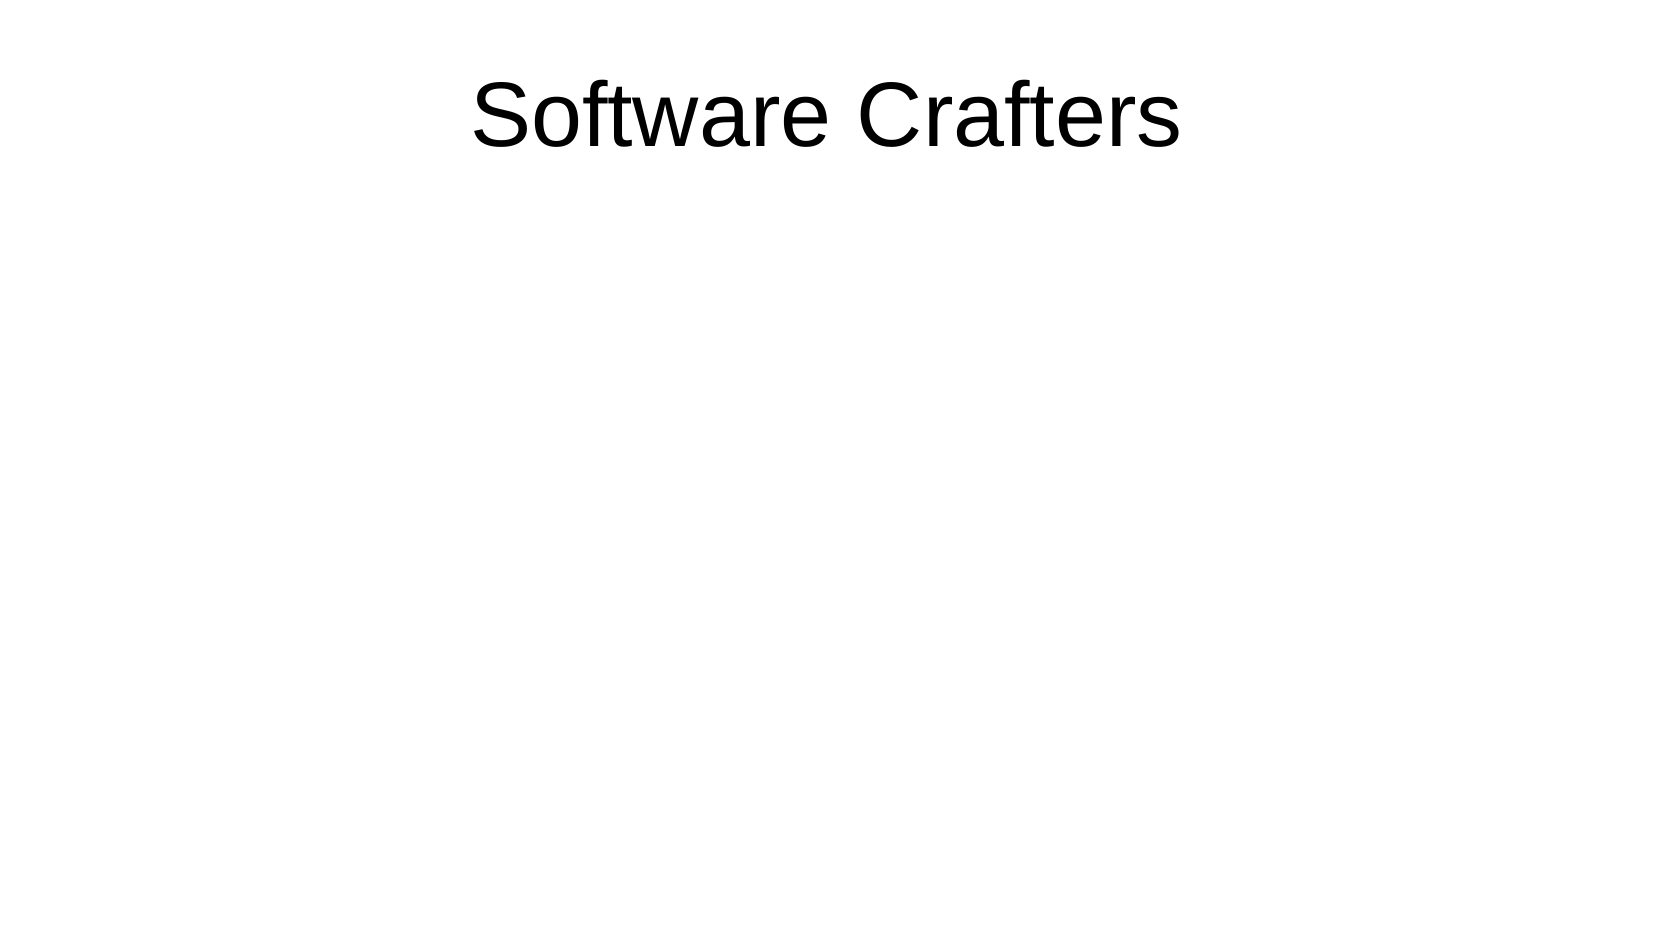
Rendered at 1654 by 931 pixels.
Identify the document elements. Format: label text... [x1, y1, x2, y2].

title Software Crafters [82, 37, 1571, 193]
